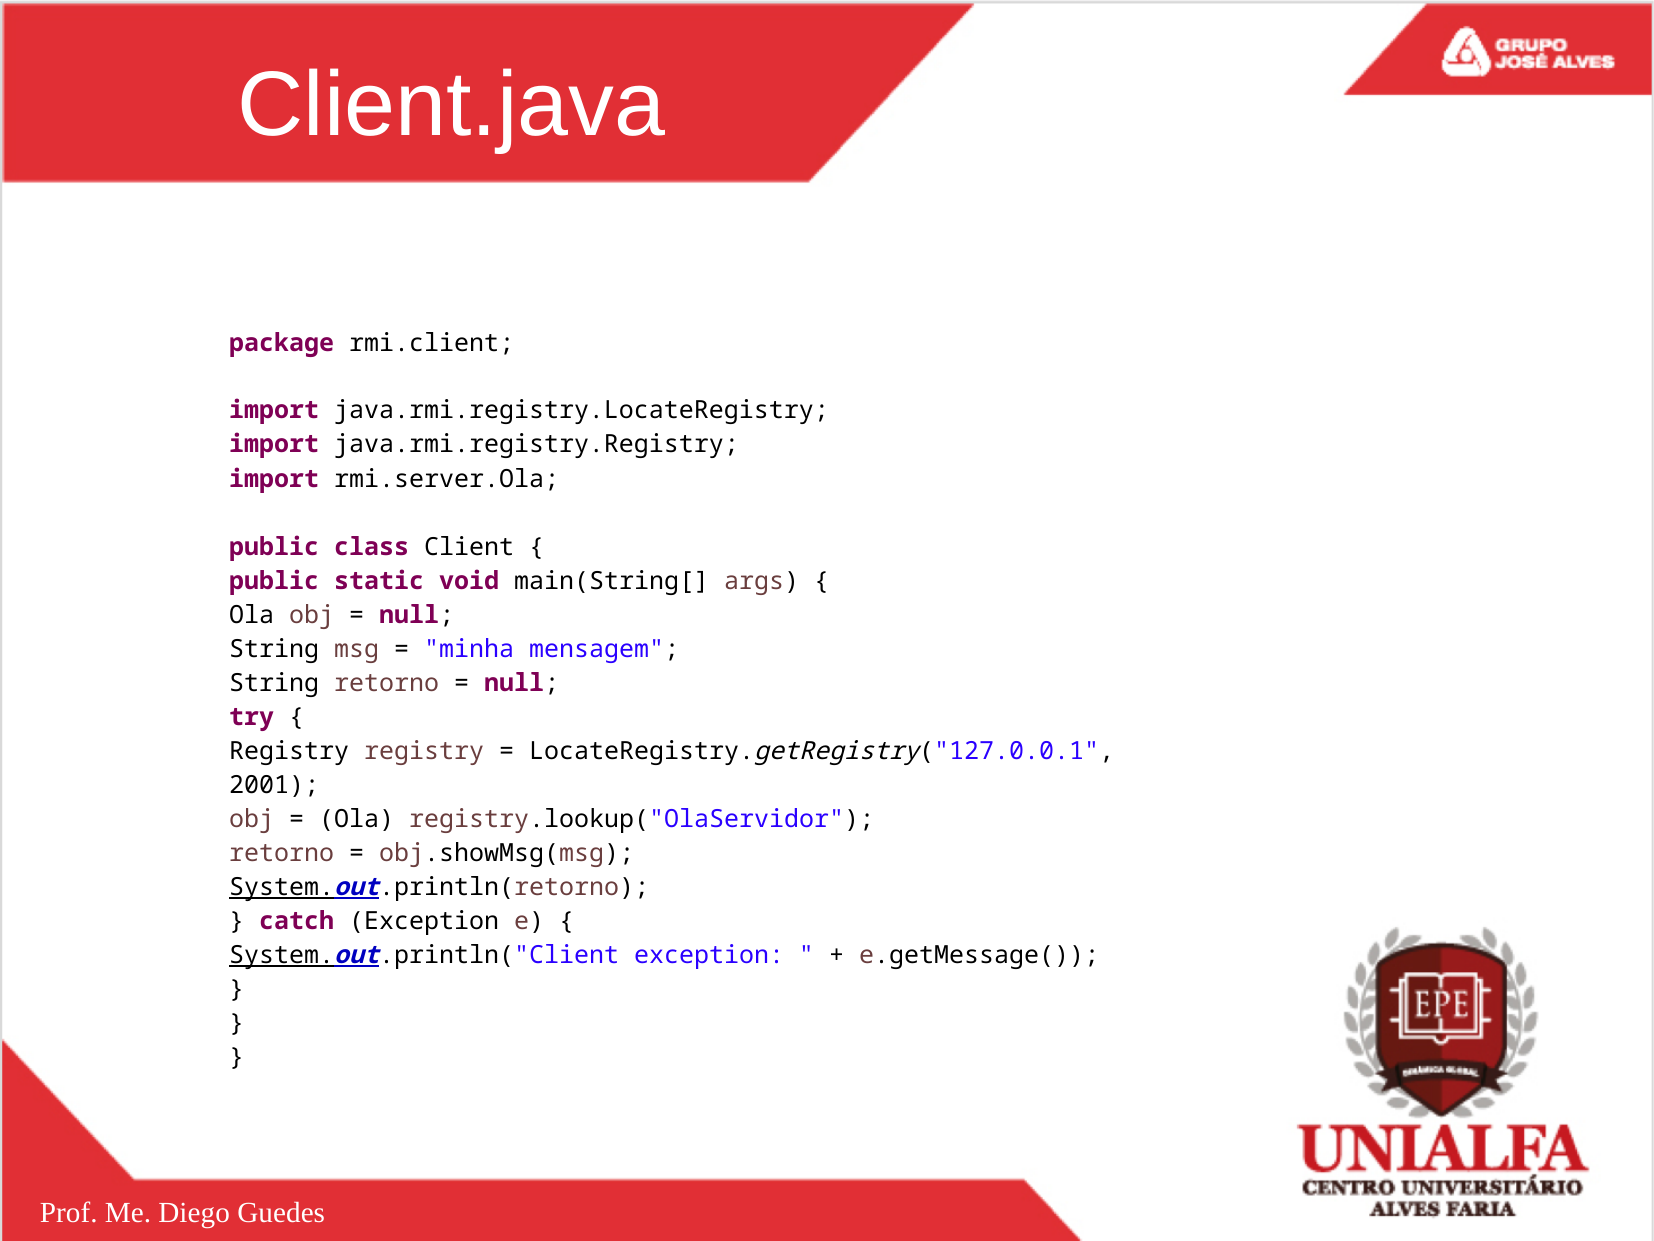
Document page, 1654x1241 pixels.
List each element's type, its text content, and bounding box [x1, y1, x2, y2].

text_box package rmi.client; import java.rmi.registry.LocateRegistry; import java.rmi.registry.Registry; import rmi.server.Ola; public class Client { public static void main(String[] args) { Ola obj = null; String msg = "minha mensagem"; String retorno = null; try { Registry registry = LocateRegistry.getRegistry("127.0.0.1", 2001); obj = (Ola) registry.lookup("OlaServidor"); retorno = obj.showMsg(msg); System.out.println(retorno); } catch (Exception e) { System.out.println("Client exception: " + e.getMessage()); } } } [214, 316, 1152, 857]
picture [0, 0, 1654, 1241]
title Client.java [76, 0, 827, 208]
